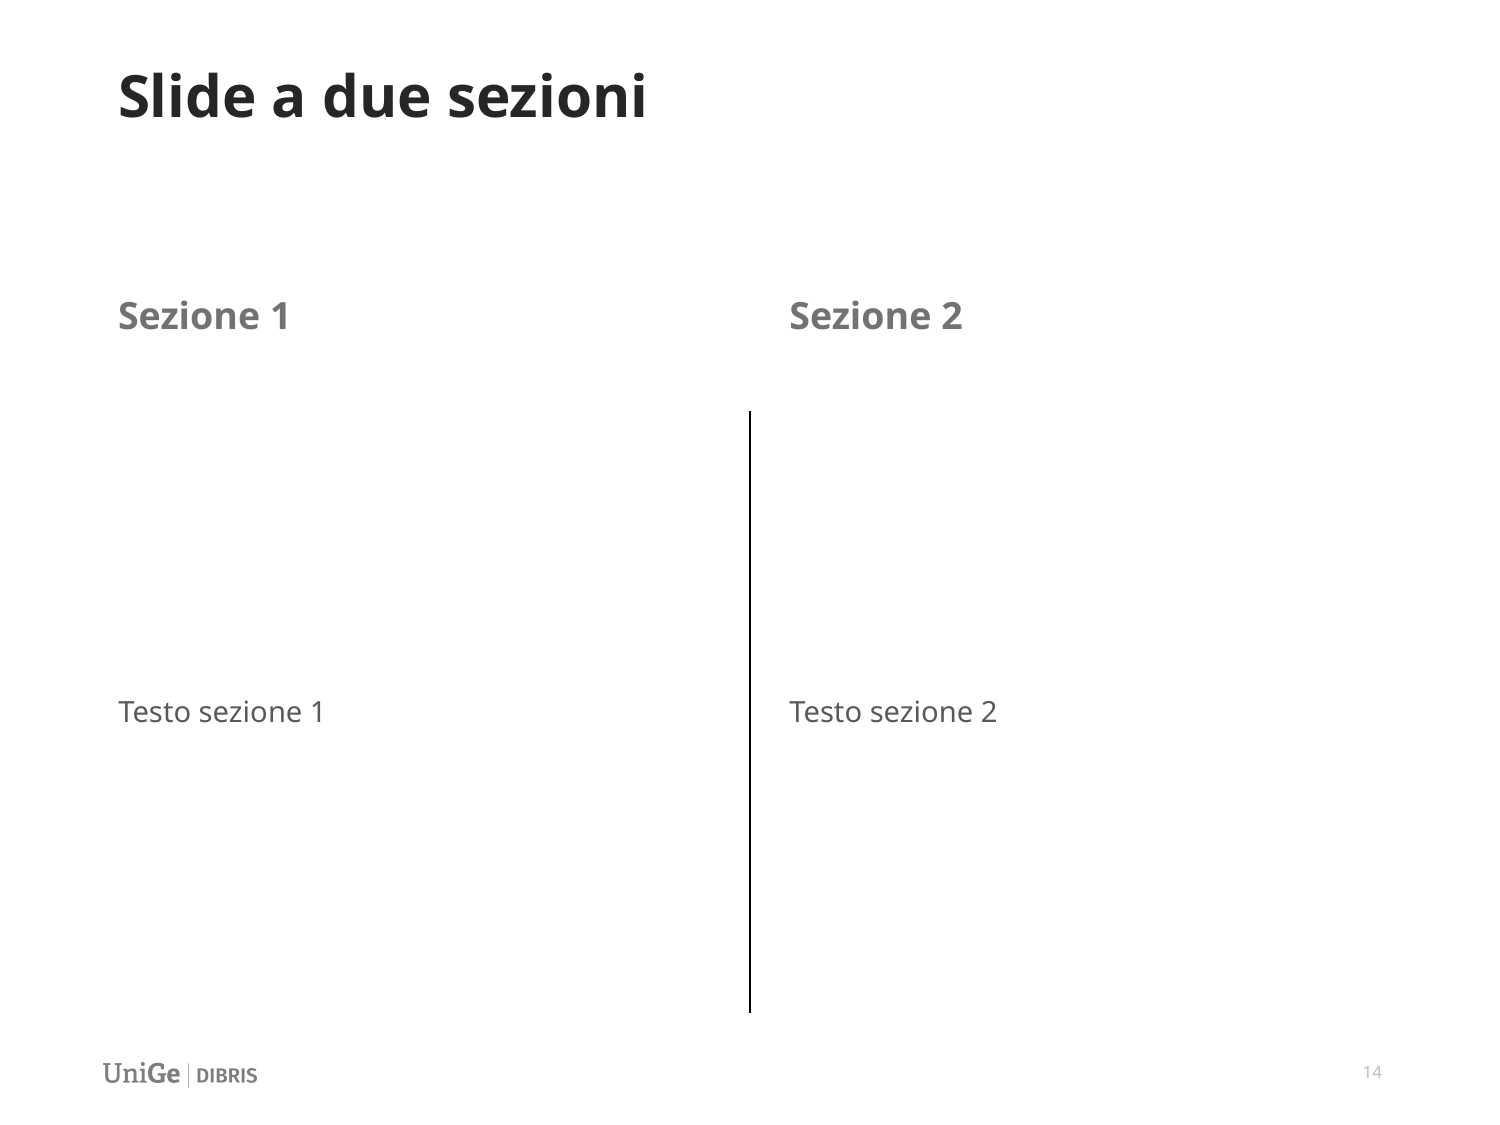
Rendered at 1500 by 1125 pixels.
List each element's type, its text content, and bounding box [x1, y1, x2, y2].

title Slide a due sezioni [103, 59, 1397, 222]
list Sezione 2 [774, 254, 1397, 380]
list Testo sezione 1 [103, 411, 726, 1014]
list Testo sezione 2 [774, 411, 1397, 1014]
list Sezione 1 [103, 254, 726, 380]
